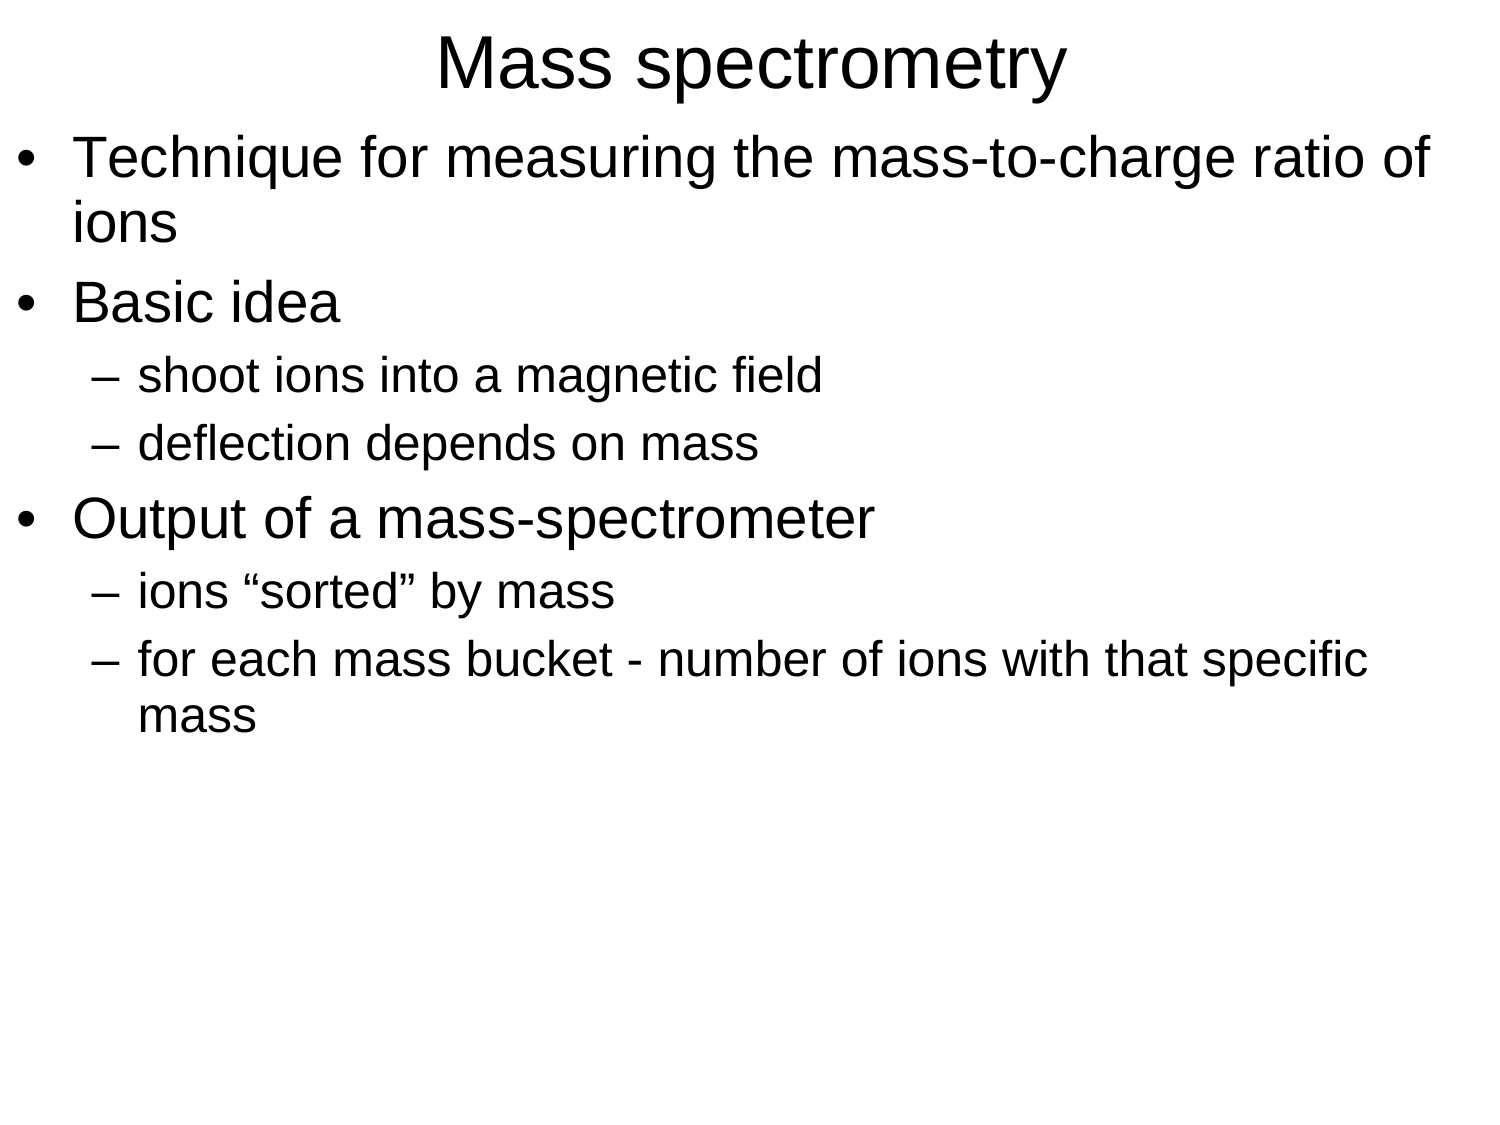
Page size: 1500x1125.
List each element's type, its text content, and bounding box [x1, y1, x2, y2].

title Mass spectrometry [19, 9, 1485, 116]
list Technique for measuring the mass-to-charge ratio of ions Basic idea shoot ions into a magnetic field deflection depends on mass Output of a mass-spectrometer ions “sorted” by mass for each mass bucket - number of ions with that specific mass [16, 124, 1485, 1072]
